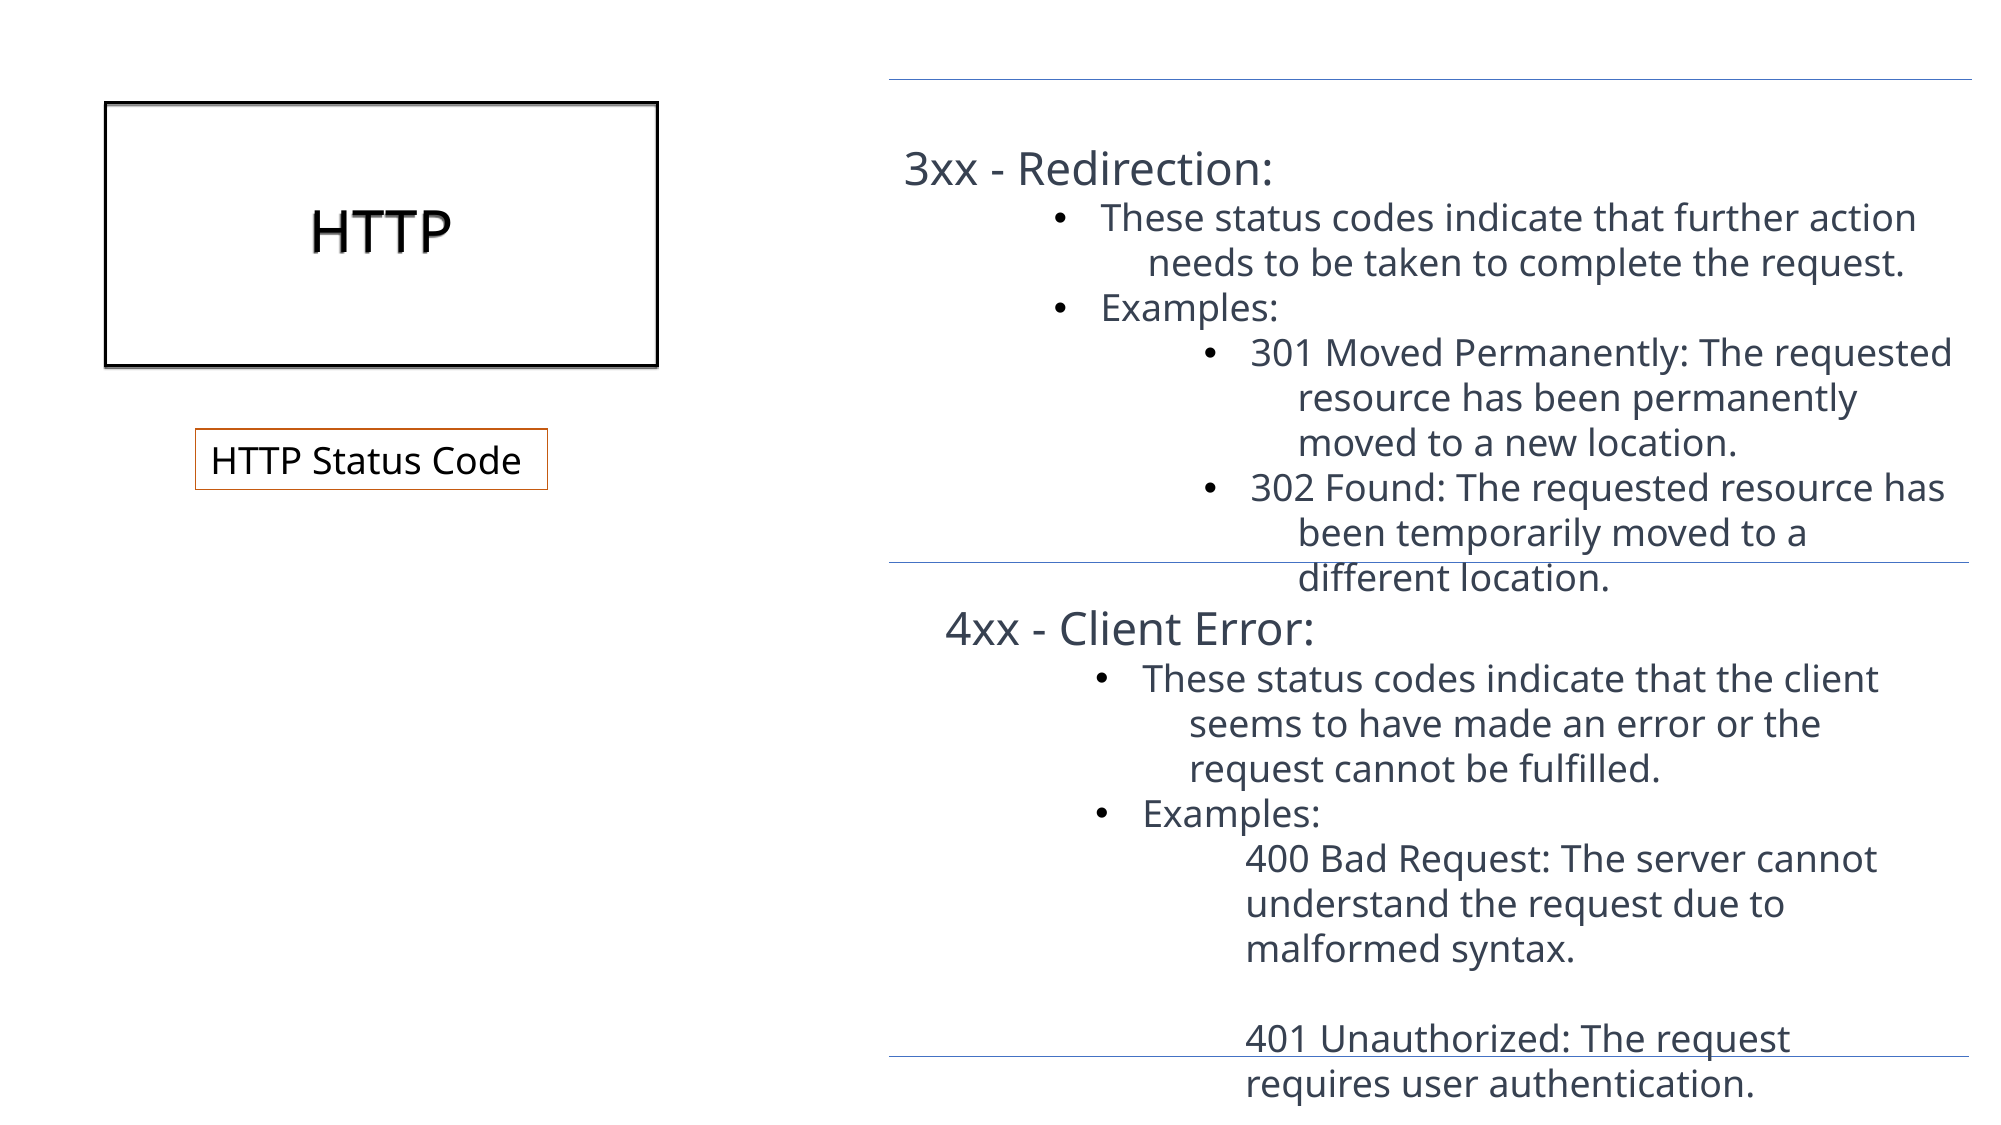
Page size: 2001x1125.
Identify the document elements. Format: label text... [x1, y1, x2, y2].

text_box 4xx - Client Error: These status codes indicate that the client seems to have made an error or the request cannot be fulfilled. Examples: 400 Bad Request: The server cannot understand the request due to malformed syntax. 401 Unauthorized: The request requires user authentication. [930, 592, 1931, 1027]
title HTTP [105, 102, 658, 366]
text_box 3xx - Redirection: These status codes indicate that further action needs to be taken to complete the request. Examples: 301 Moved Permanently: The requested resource has been permanently moved to a new location. 302 Found: The requested resource has been temporarily moved to a different location. [888, 131, 1972, 521]
text_box HTTP Status Code [195, 429, 547, 489]
